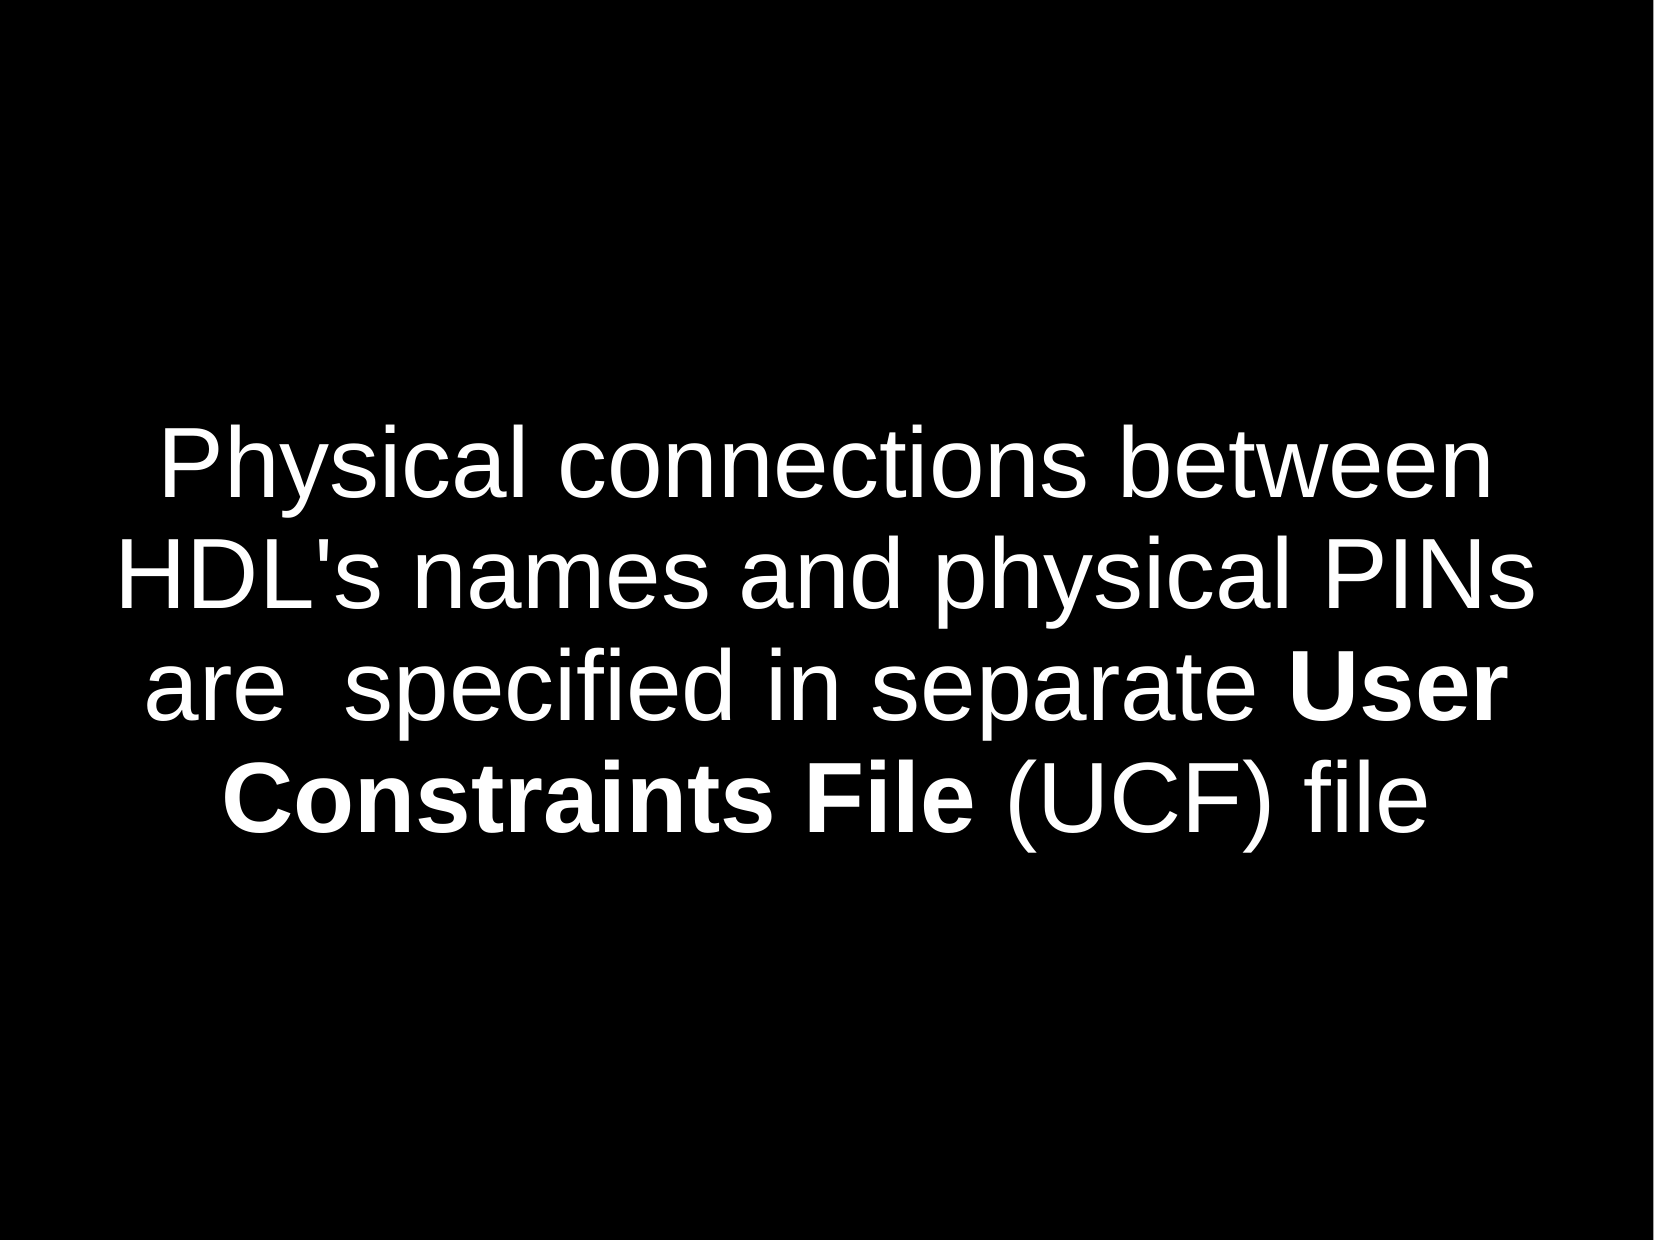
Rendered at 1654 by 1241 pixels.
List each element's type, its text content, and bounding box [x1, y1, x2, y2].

title Physical connections between HDL's names and physical PINs are specified in separate User Constraints File (UCF) file [82, 49, 1571, 1211]
